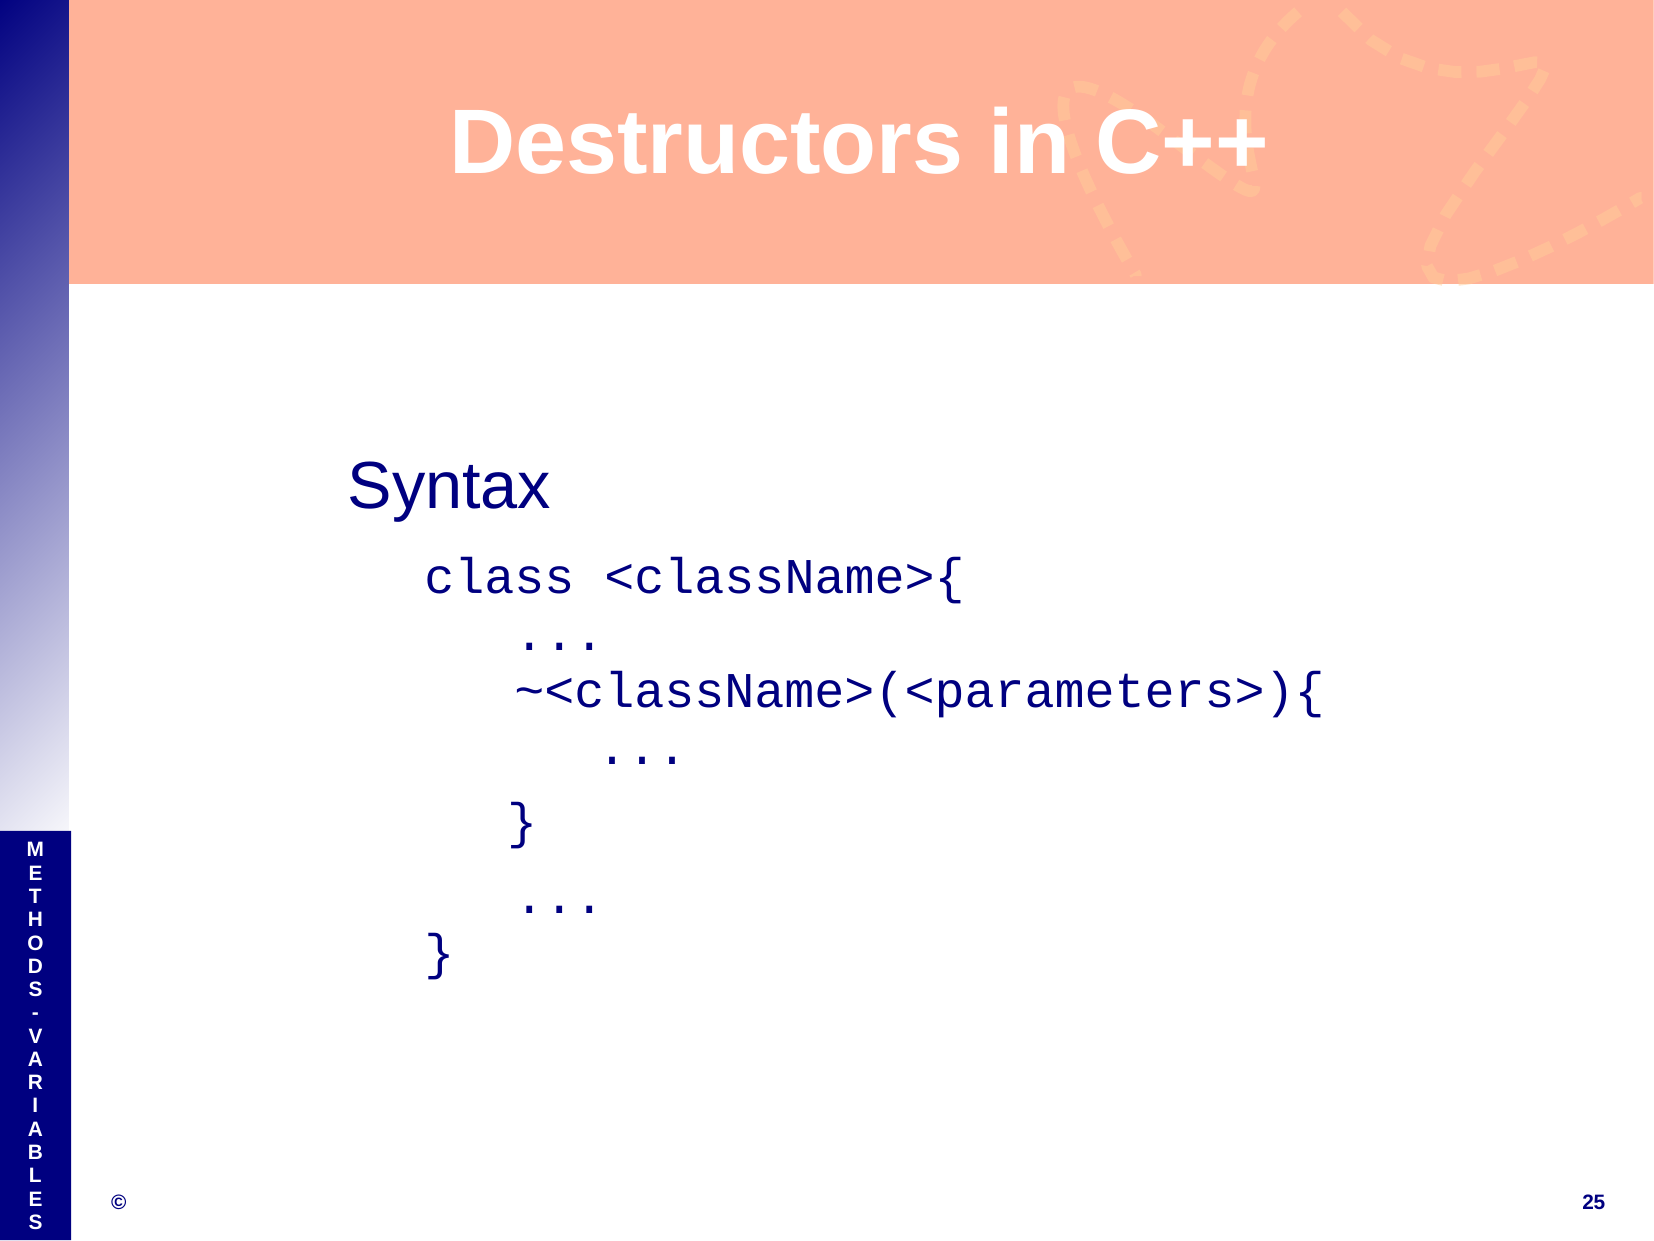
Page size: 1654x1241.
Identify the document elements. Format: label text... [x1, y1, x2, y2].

text_box M E T H O D S - V A R I A B L E S [0, 830, 71, 1241]
list Syntax class <className>{ ... ~<className>(<parameters>){ ... } ... } [329, 448, 1344, 1042]
title Destructors in C++ [103, 37, 1617, 246]
